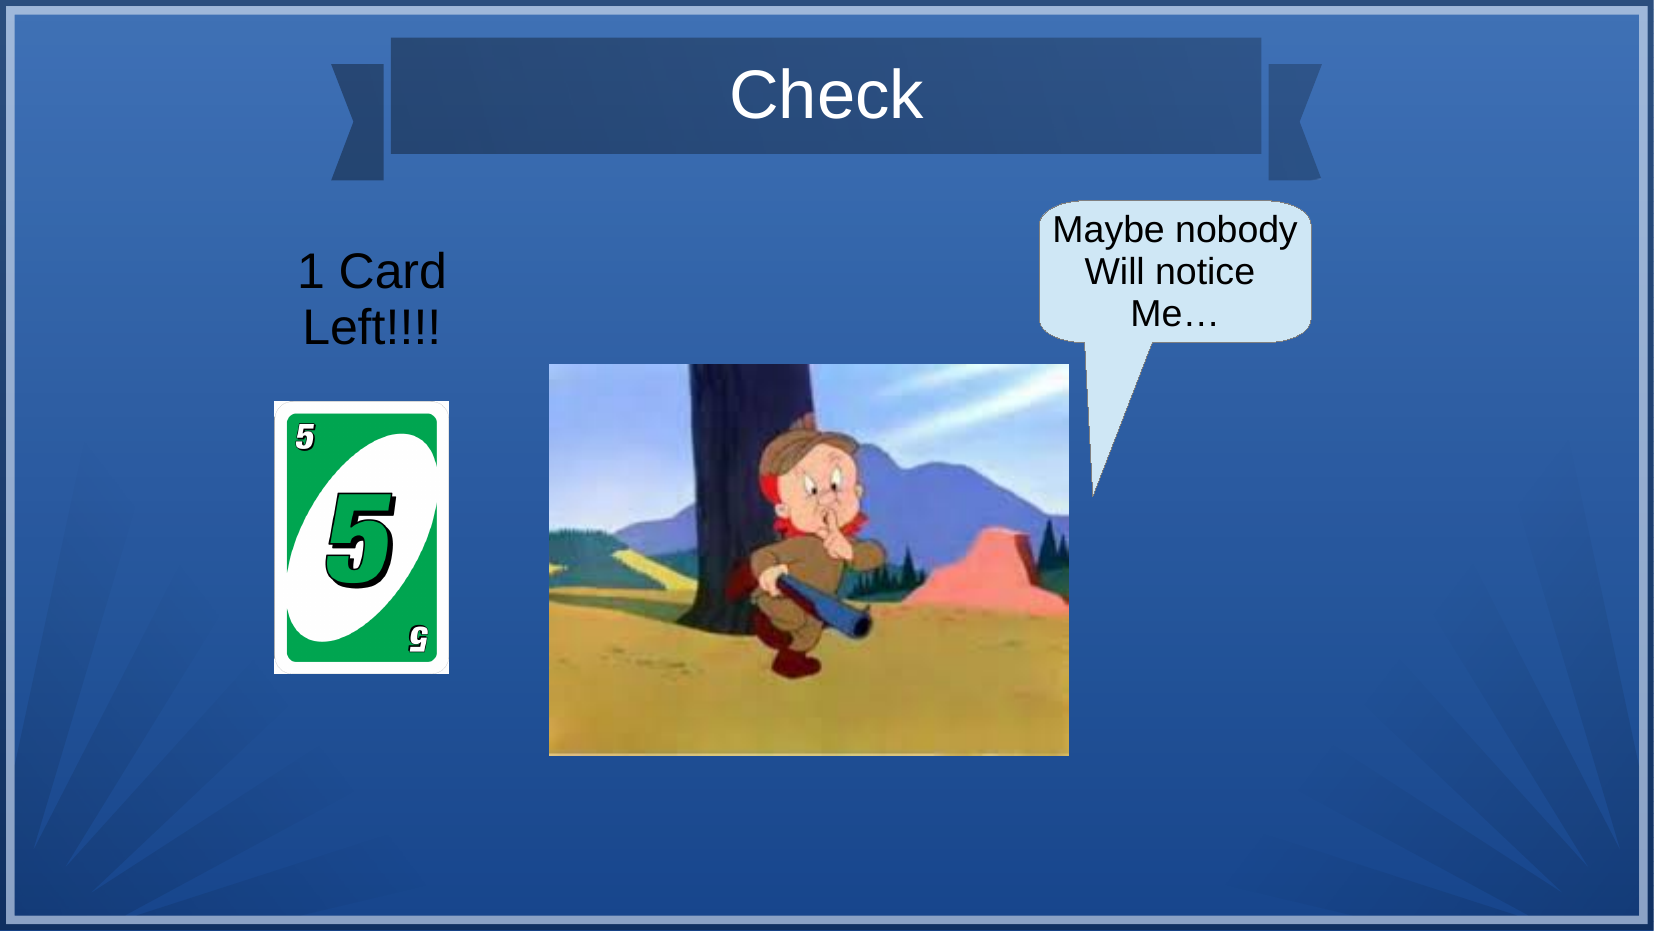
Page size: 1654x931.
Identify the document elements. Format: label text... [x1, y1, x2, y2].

title Check [389, 35, 1264, 154]
picture [274, 401, 449, 674]
text_box 1 Card Left!!!! [271, 236, 473, 363]
picture [549, 364, 1069, 756]
text_box Maybe nobody Will notice Me… [1039, 200, 1312, 497]
